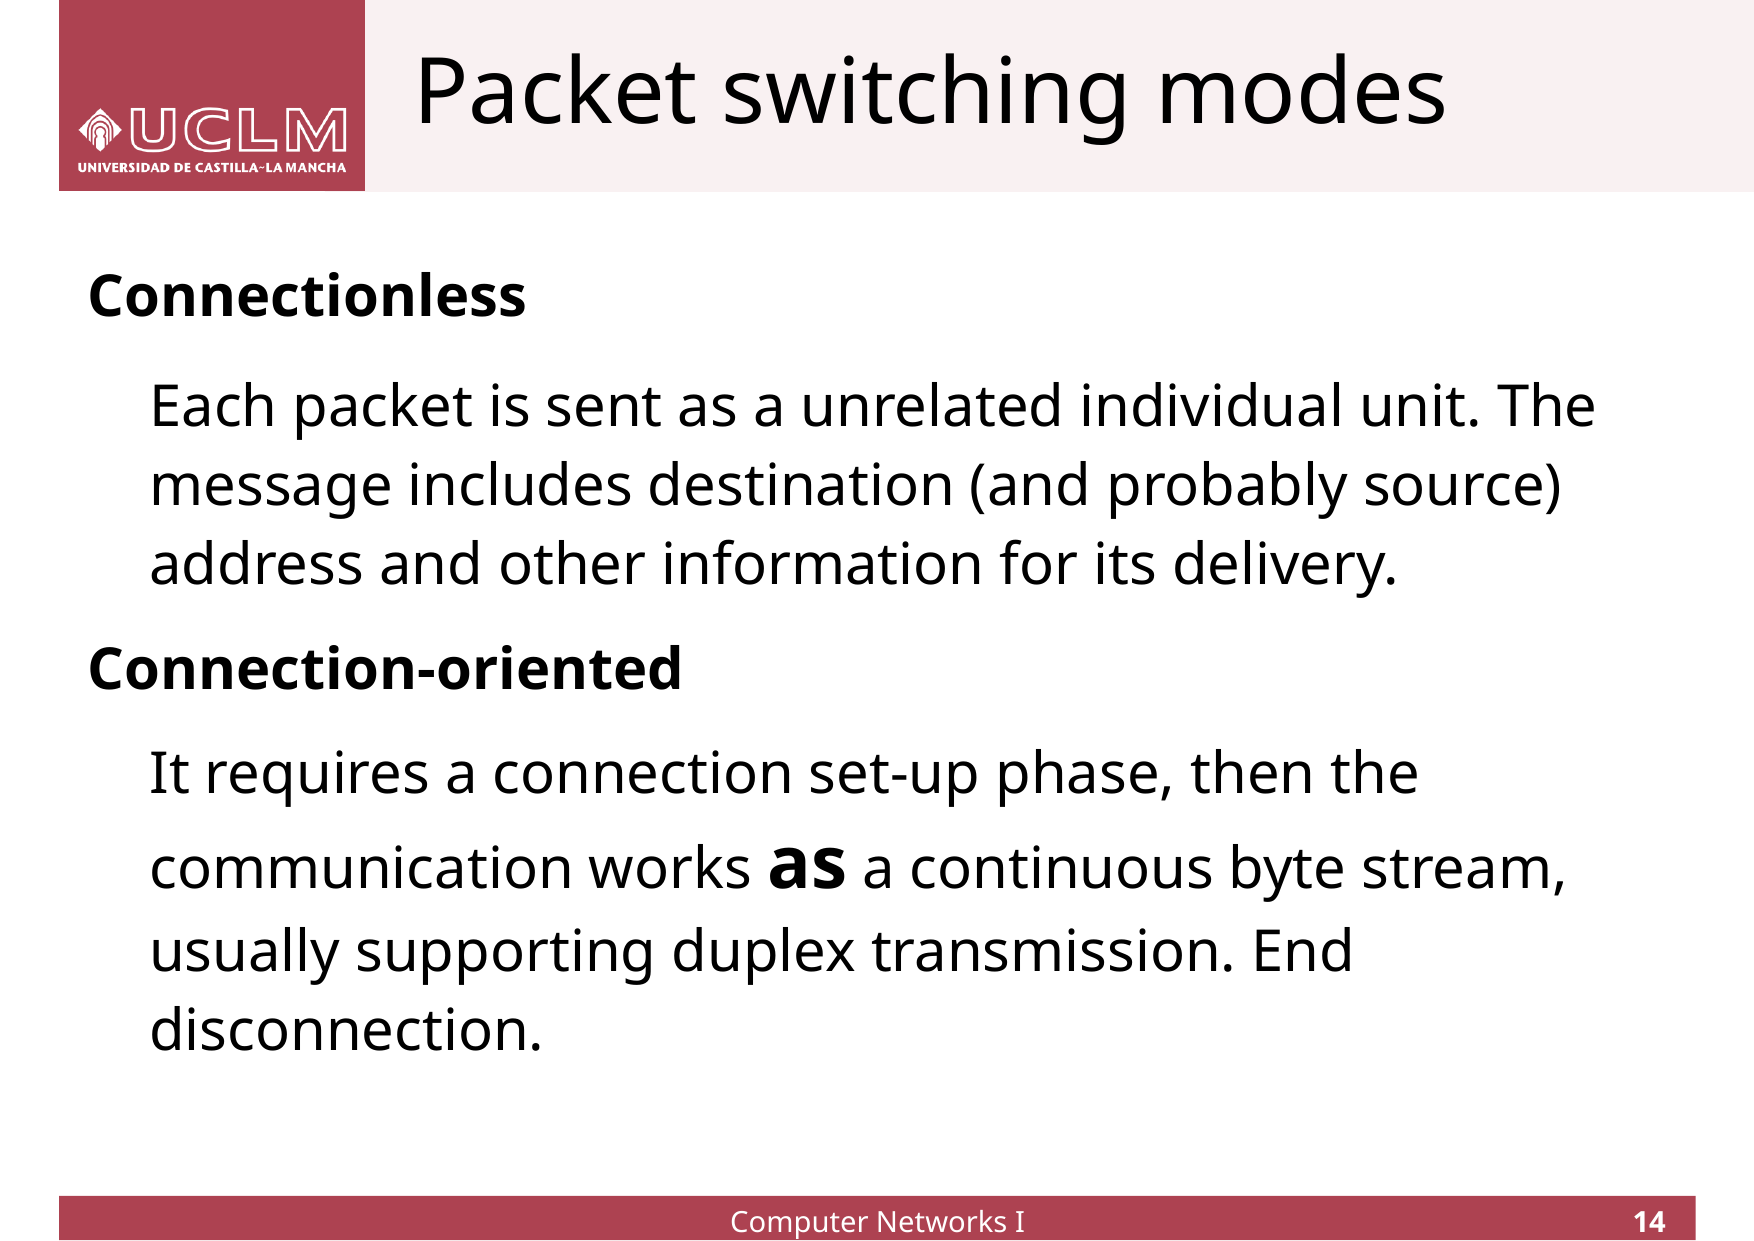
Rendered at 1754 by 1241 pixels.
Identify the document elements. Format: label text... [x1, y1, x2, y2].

title Packet switching modes [413, 0, 1667, 198]
picture [59, 0, 365, 191]
list Connectionless Each packet is sent as a unrelated individual unit. The message includes destination (and probably source) address and other information for its delivery. Connection-oriented It requires a connection set-up phase, then the communication works as a continuous byte stream, usually supporting duplex transmission. End disconnection. [87, 254, 1667, 1074]
